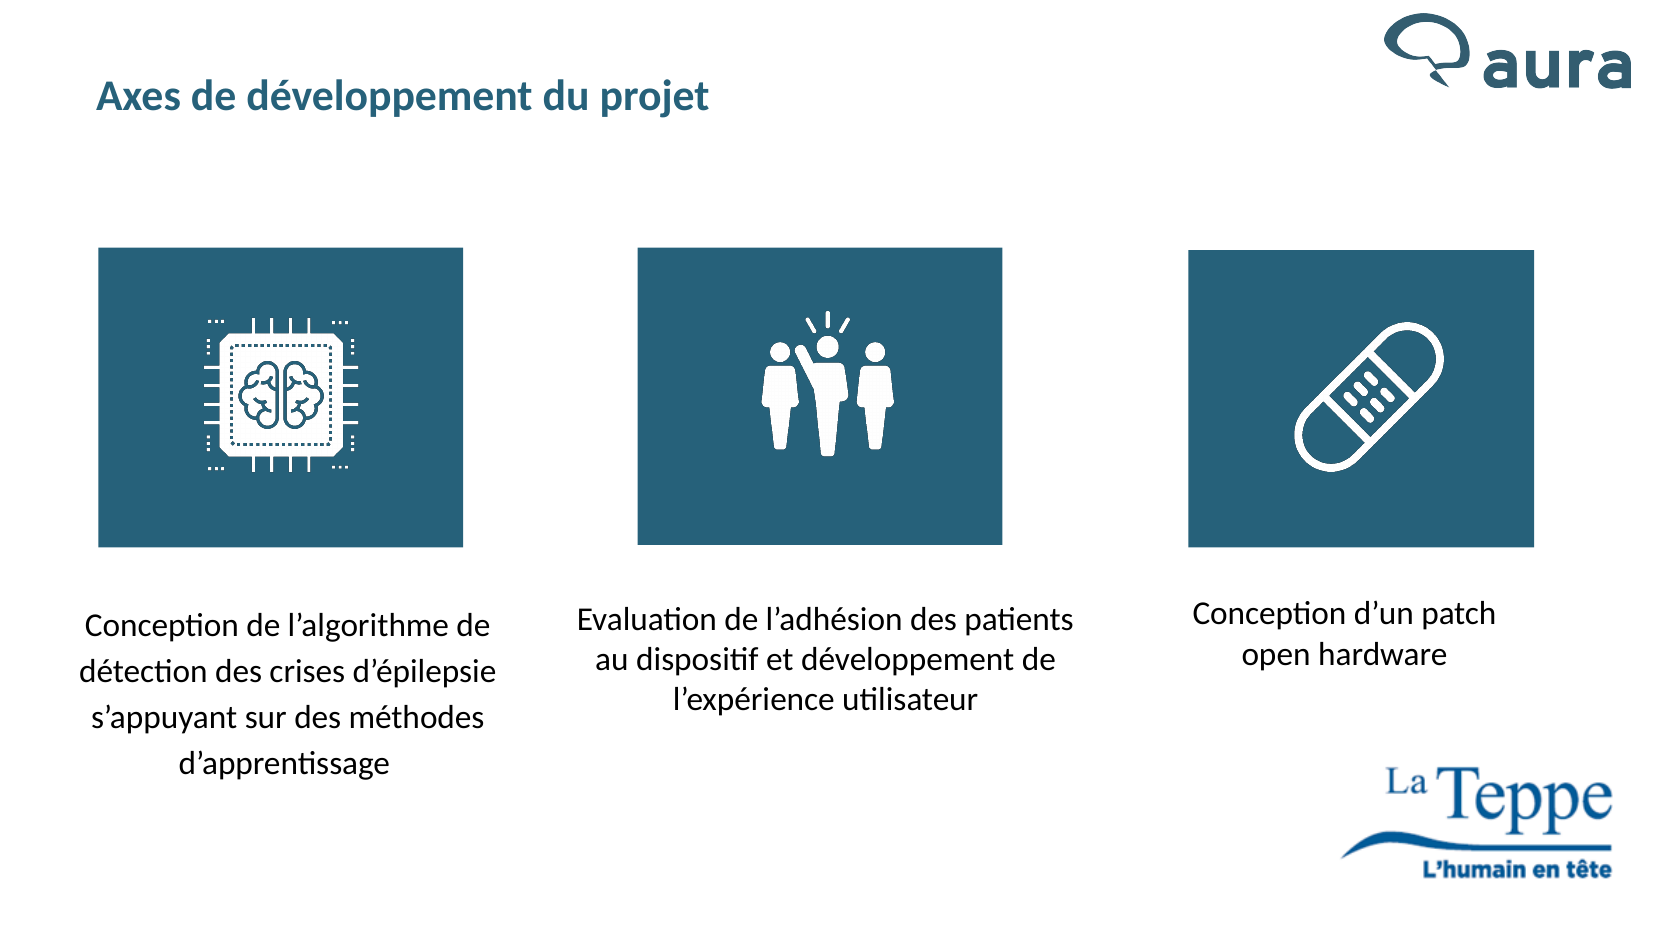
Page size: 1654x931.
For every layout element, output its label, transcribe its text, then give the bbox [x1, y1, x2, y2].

text_box [1188, 250, 1537, 548]
picture [189, 316, 373, 477]
picture [1277, 318, 1461, 480]
text_box [637, 247, 1003, 545]
picture [731, 304, 920, 466]
text_box Conception d’un patch open hardware [1064, 576, 1632, 791]
text_box Evaluation de l’adhésion des patients au dispositif et développement de l’expérience utilisateur [551, 582, 1064, 707]
picture [1384, 13, 1631, 89]
text_box Conception de l’algorithme de détection des crises d’épilepsie s’appuyant sur des méthodes d’apprentissage [13, 582, 563, 825]
picture [1338, 725, 1634, 901]
text_box Axes de développement du projet [84, 63, 1555, 129]
text_box [98, 247, 464, 548]
